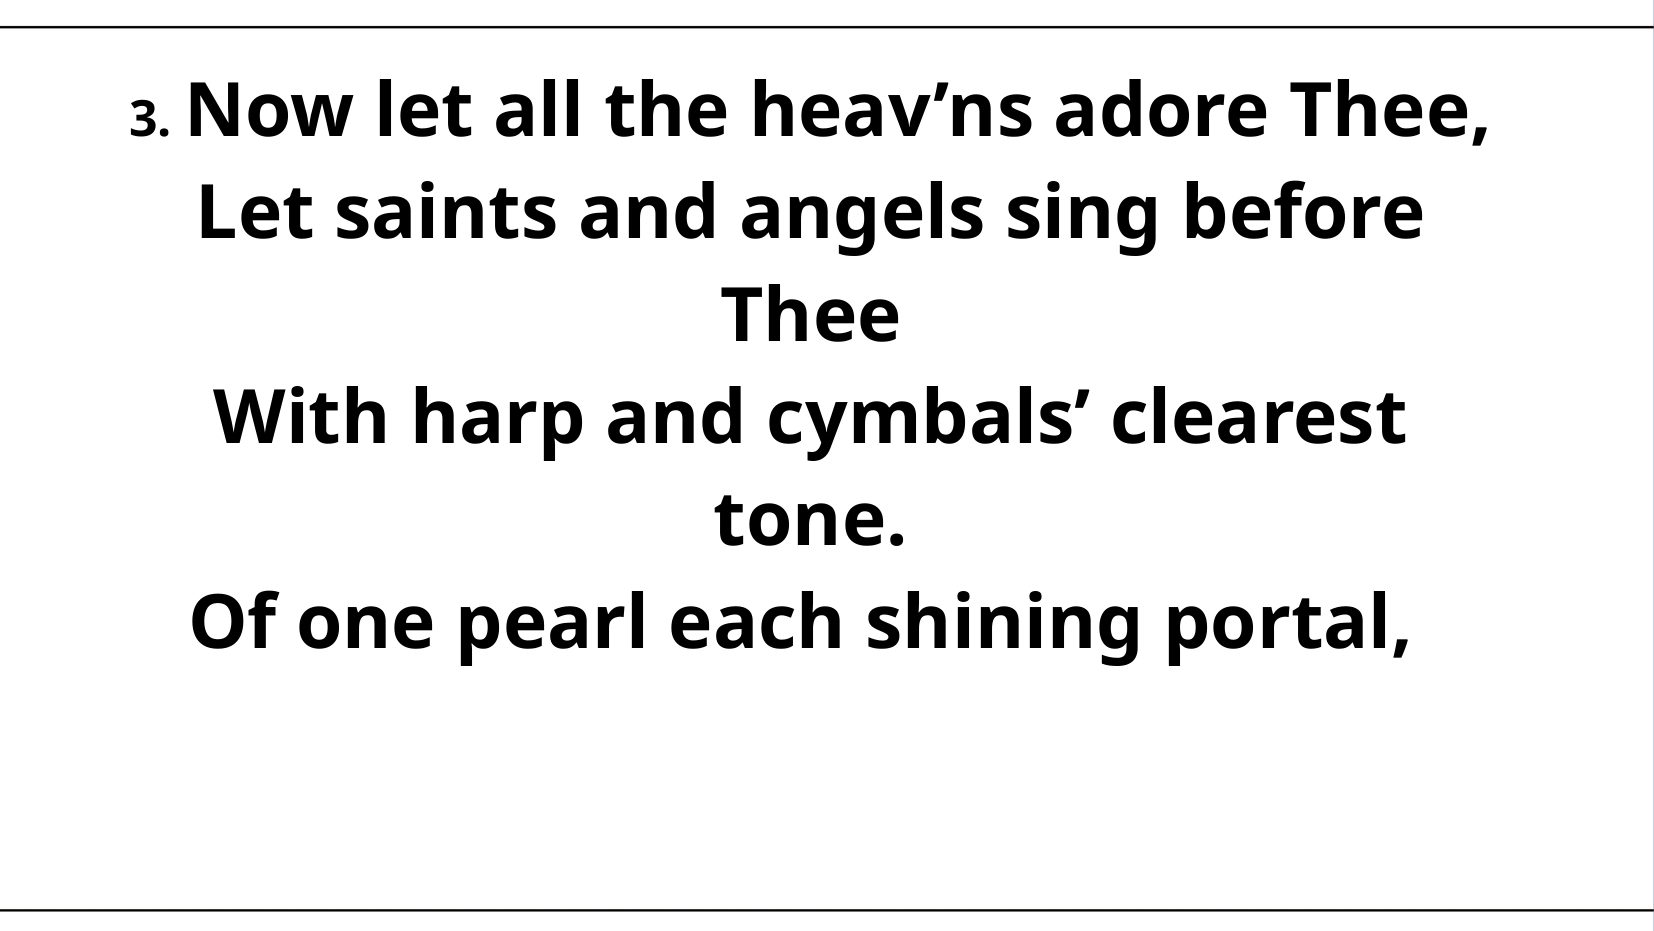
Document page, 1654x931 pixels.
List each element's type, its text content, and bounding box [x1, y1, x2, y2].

picture [0, 0, 1654, 931]
text_box 3. Now let all the heav’ns adore Thee, Let saints and angels sing before Thee With harp and cymbals’ clearest tone. Of one pearl each shining portal, [113, 49, 1509, 464]
